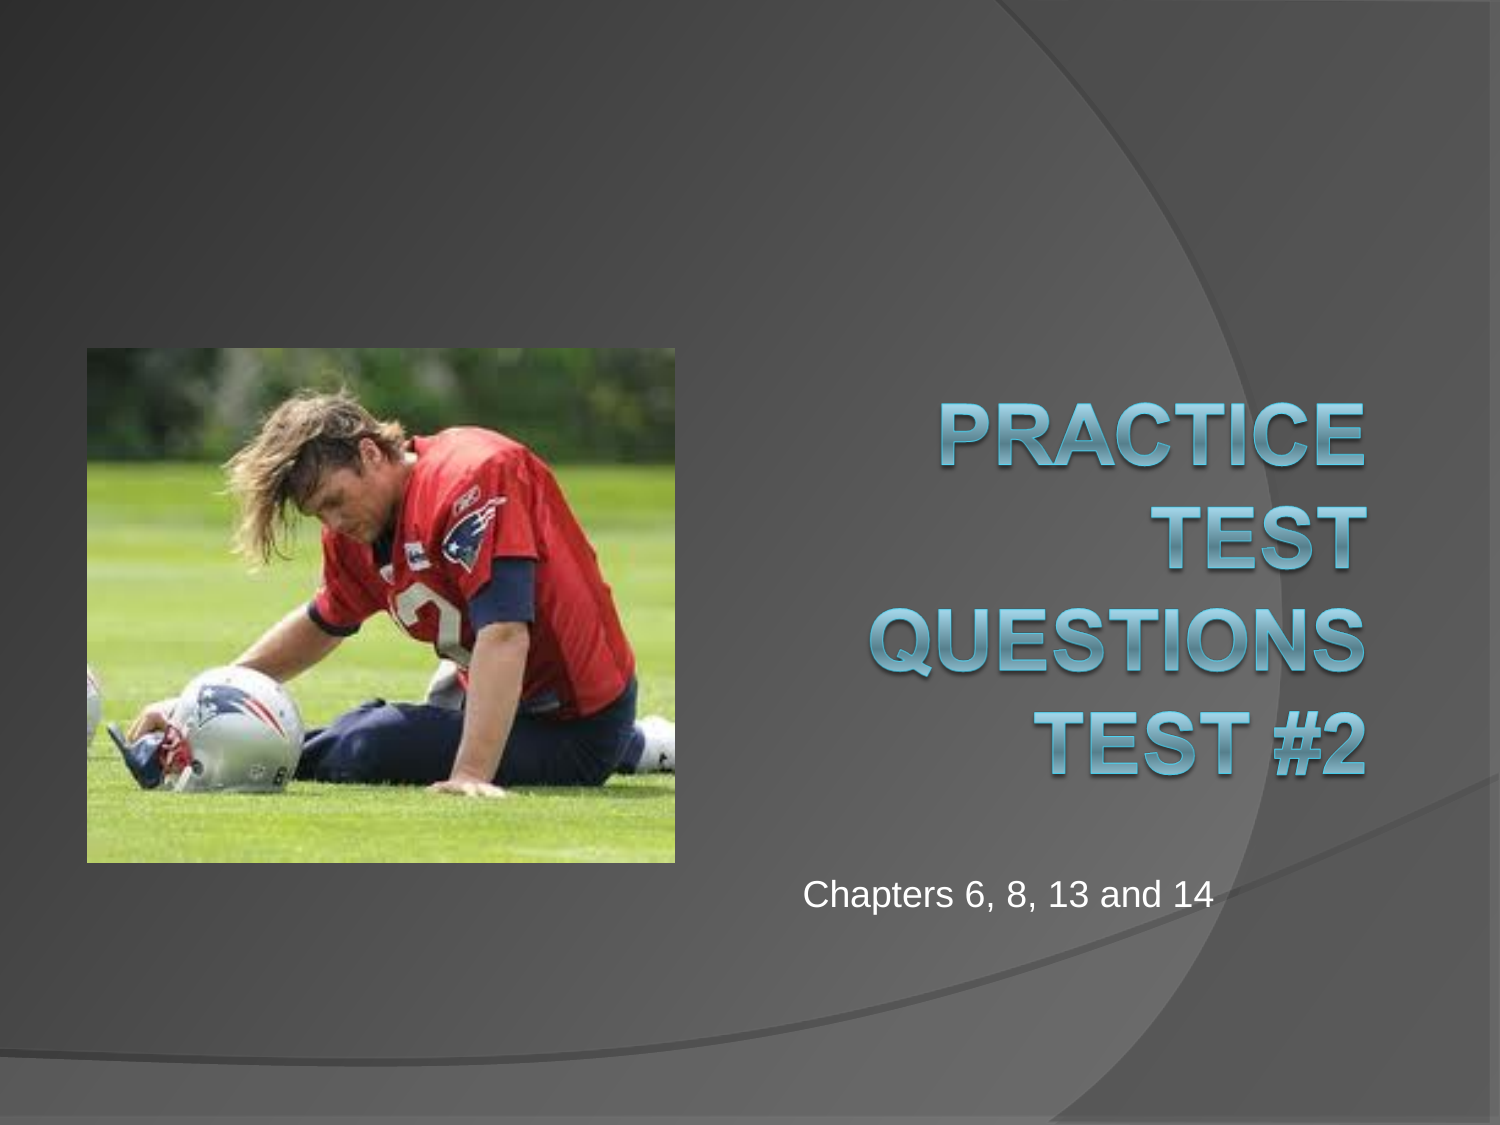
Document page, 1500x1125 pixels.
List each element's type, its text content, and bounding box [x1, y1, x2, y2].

text_box Chapters 6, 8, 13 and 14 [787, 862, 1450, 925]
picture [87, 348, 1454, 863]
